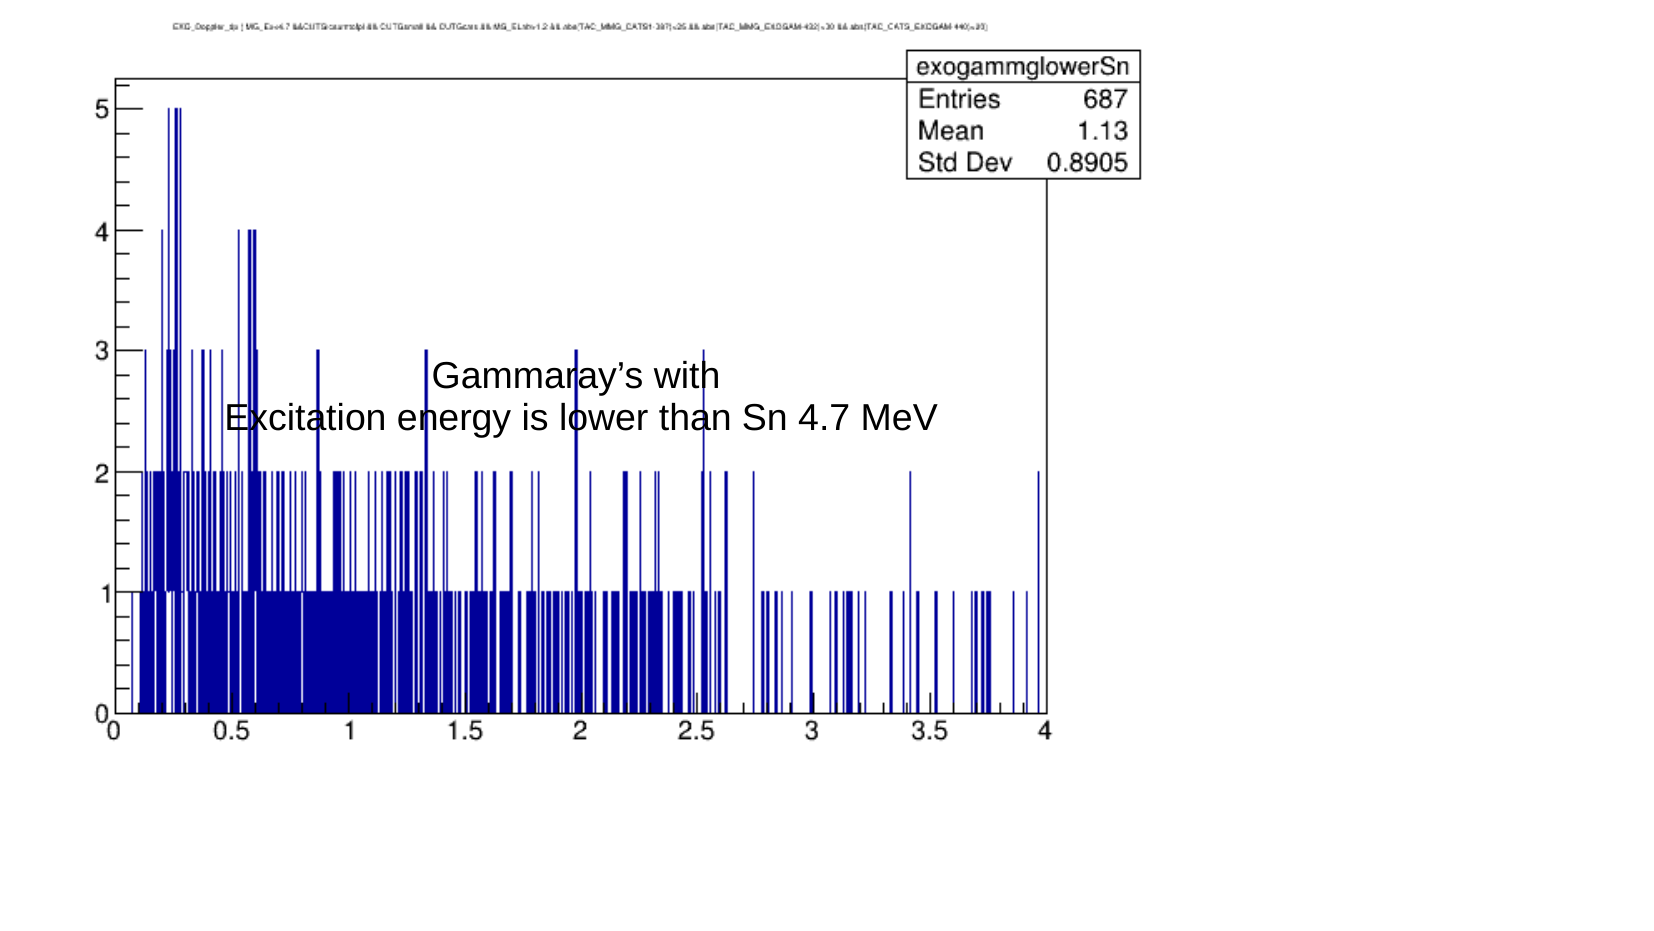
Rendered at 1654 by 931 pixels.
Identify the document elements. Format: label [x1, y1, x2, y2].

picture [0, 0, 1163, 793]
